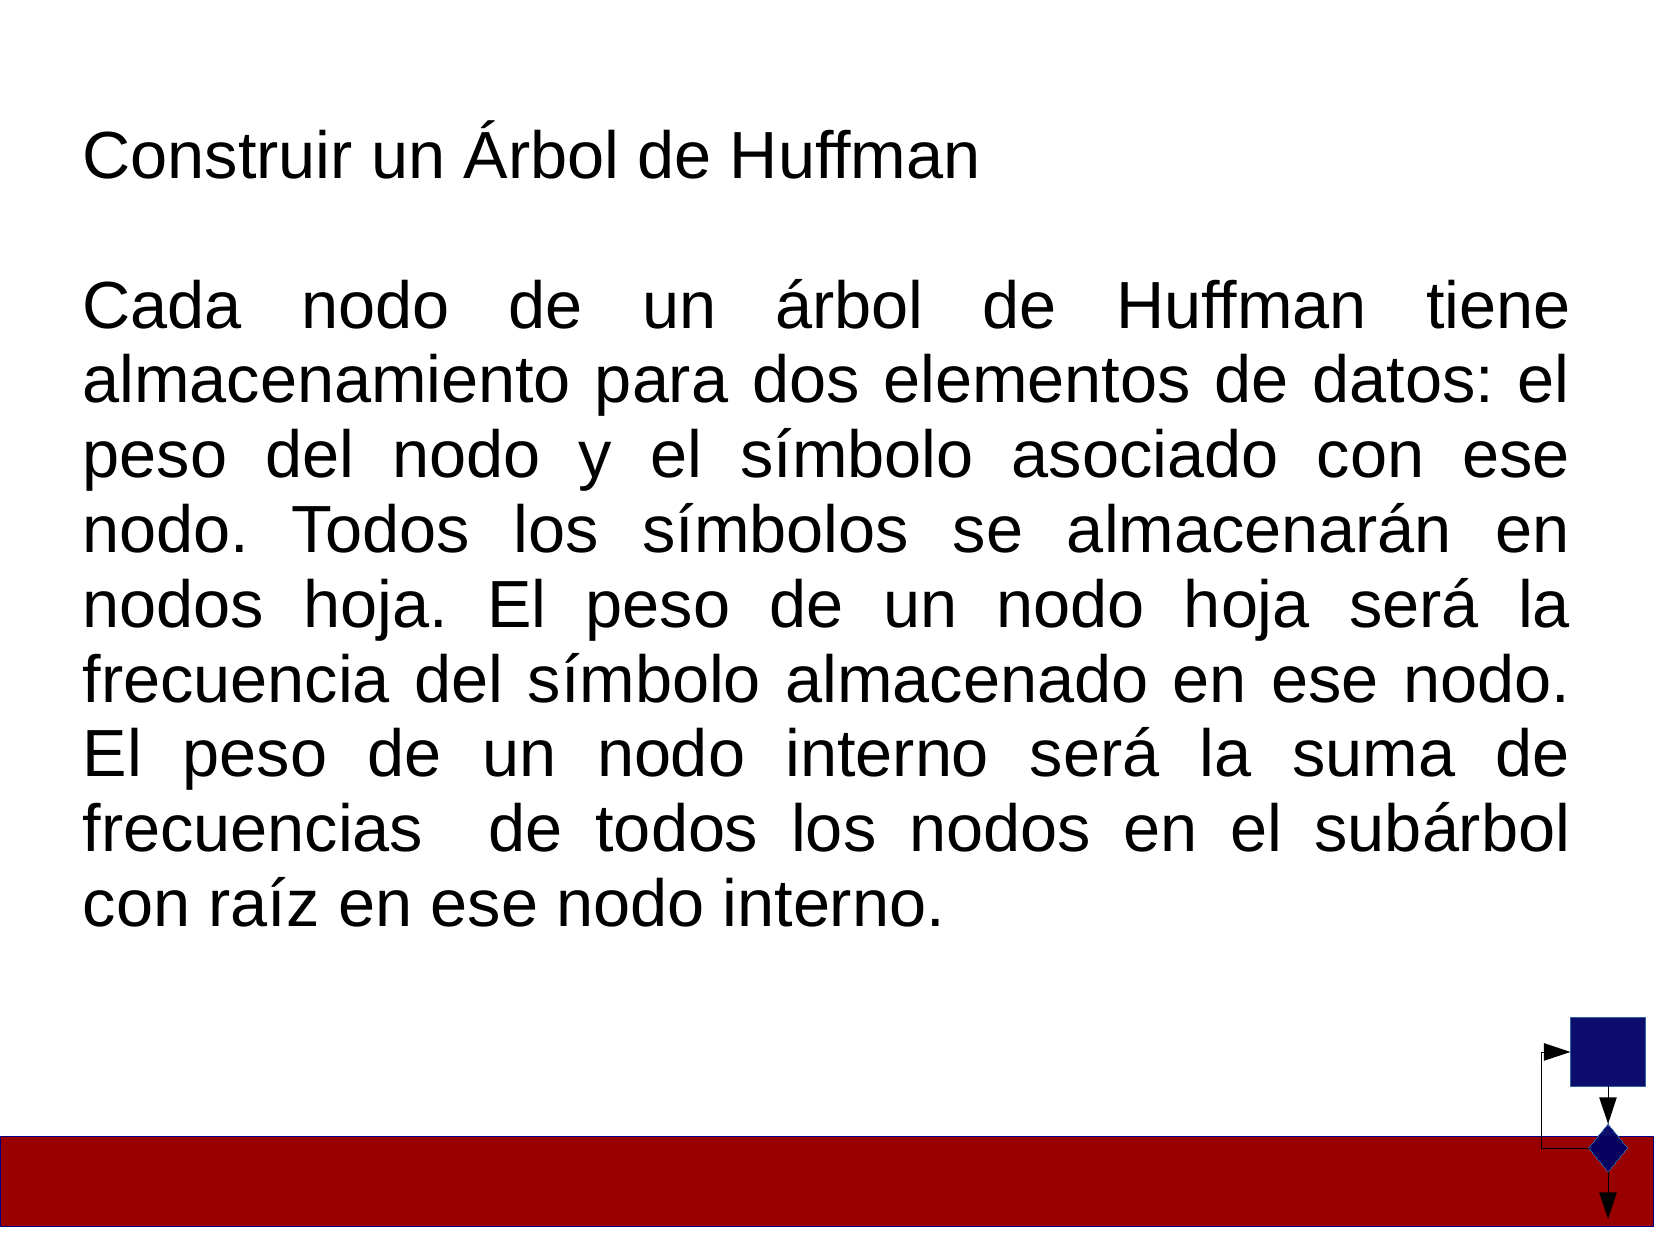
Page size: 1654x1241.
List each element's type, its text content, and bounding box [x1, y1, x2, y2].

text_box [1570, 1017, 1646, 1087]
subtitle Construir un Árbol de Huffman Cada nodo de un árbol de Huffman tiene almacenamiento para dos elementos de datos: el peso del nodo y el símbolo asociado con ese nodo. Todos los símbolos se almacenarán en nodos hoja. El peso de un nodo hoja será la frecuencia del símbolo almacenado en ese nodo. El peso de un nodo interno será la suma de frecuencias de todos los nodos en el subárbol con raíz en ese nodo interno. [82, 49, 1571, 1010]
text_box [0, 1124, 1654, 1227]
